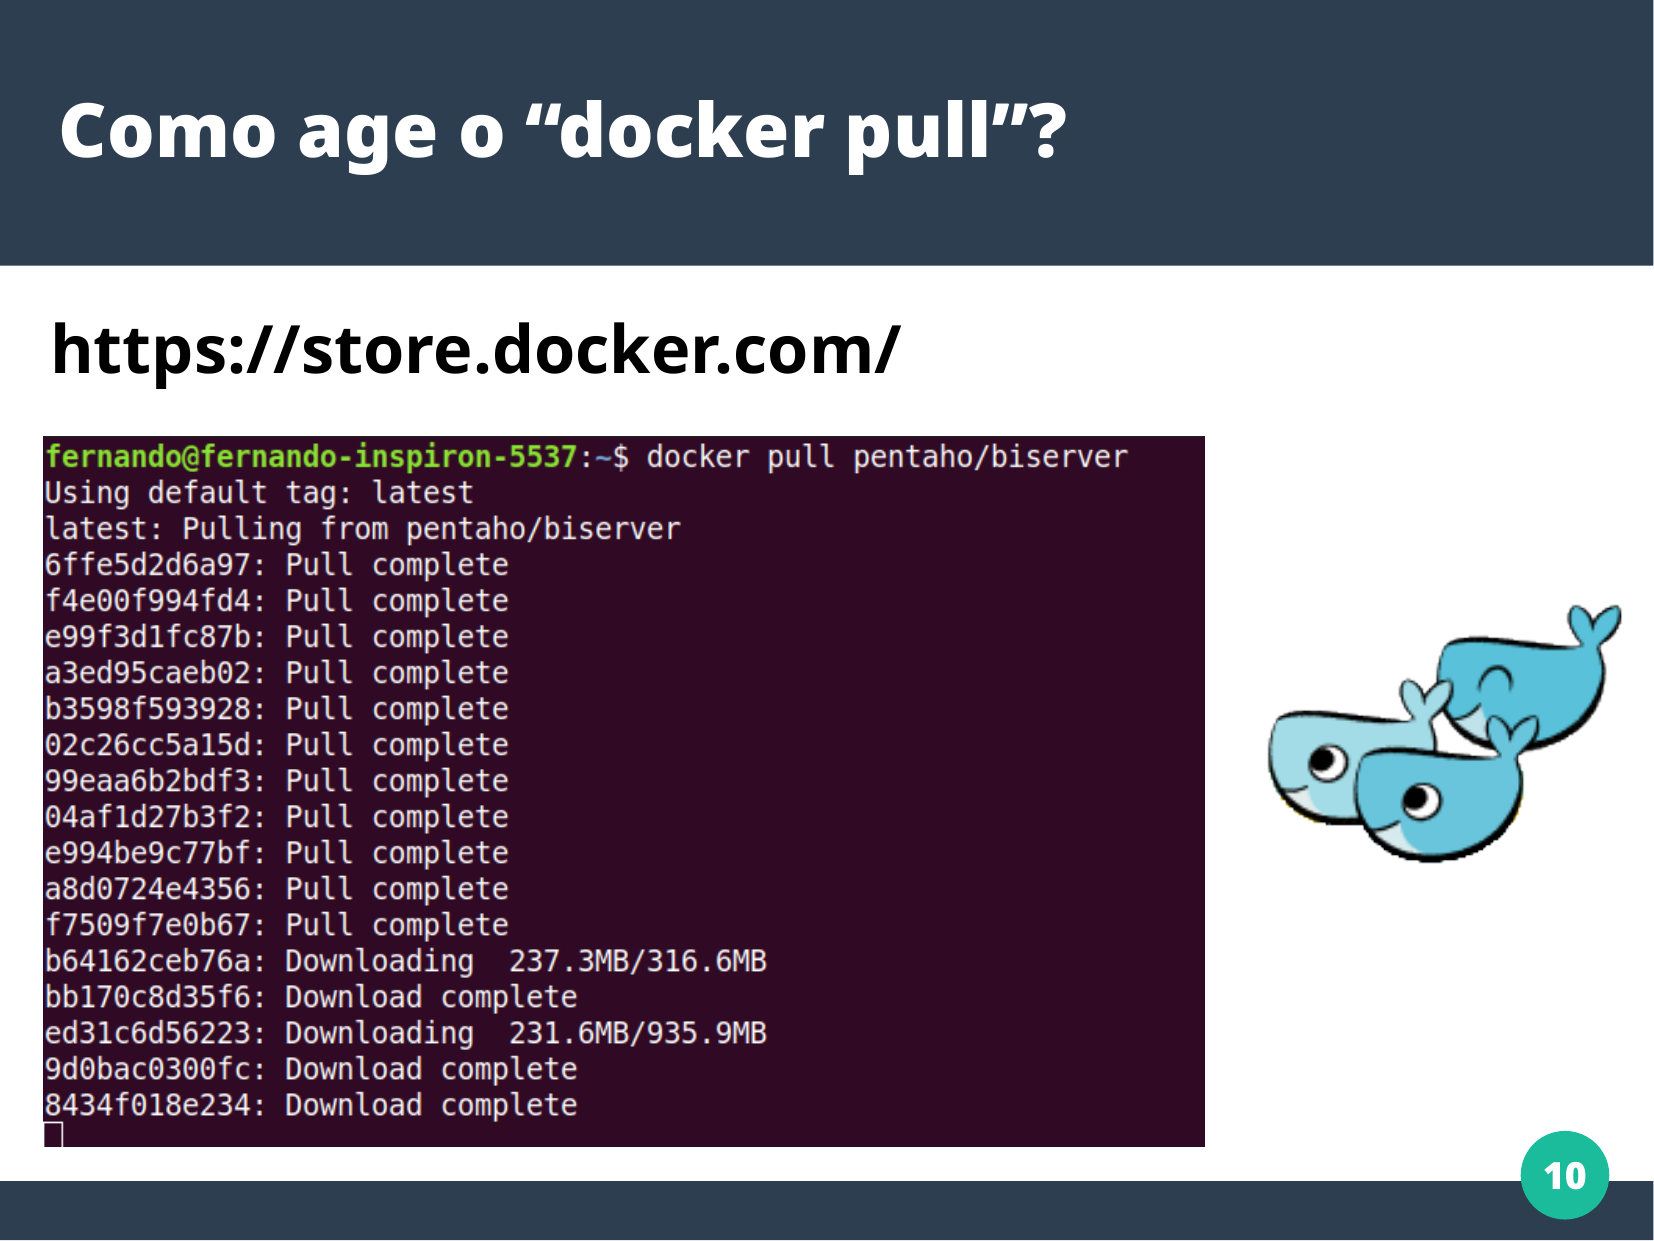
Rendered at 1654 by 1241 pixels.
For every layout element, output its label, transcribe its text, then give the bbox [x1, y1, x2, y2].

text_box https://store.docker.com/ [35, 295, 1063, 390]
picture [43, 436, 1205, 1147]
picture [1256, 593, 1630, 875]
title Como age o “docker pull”? [59, 49, 1595, 207]
